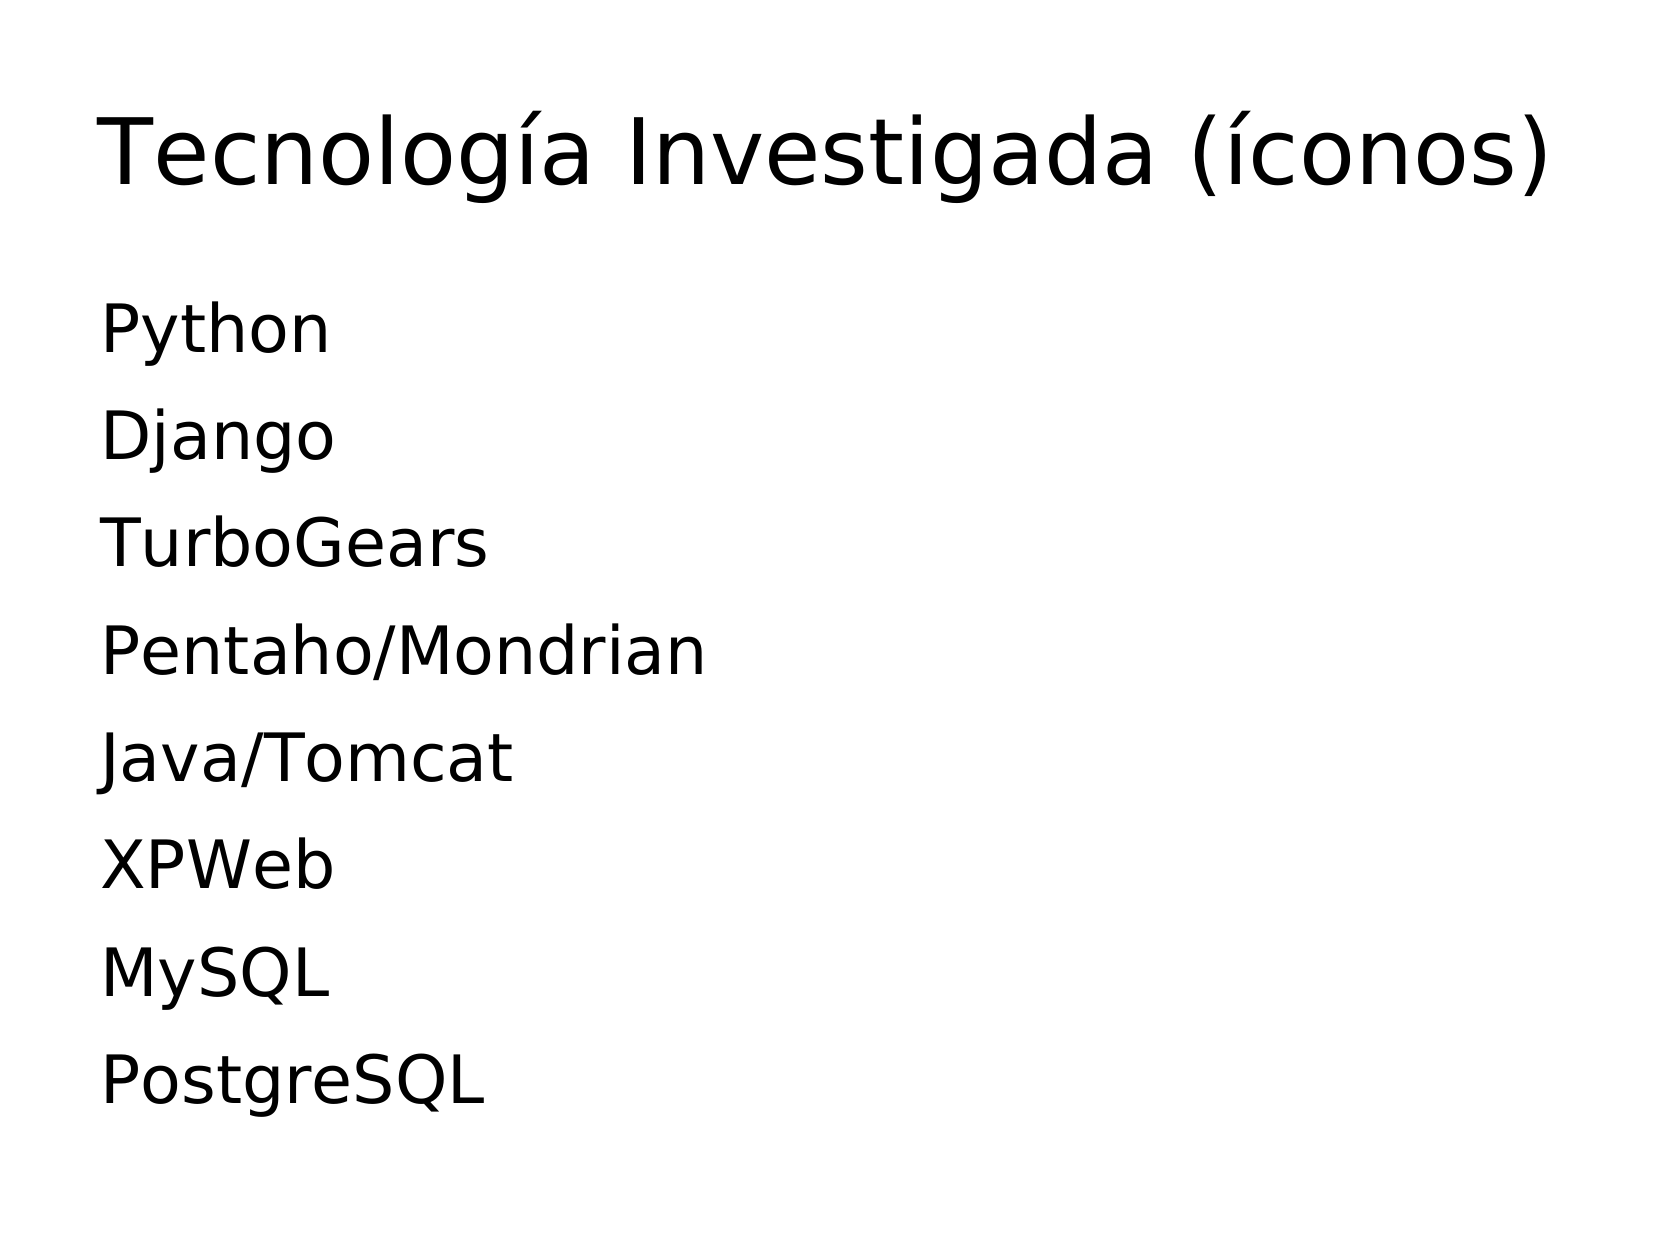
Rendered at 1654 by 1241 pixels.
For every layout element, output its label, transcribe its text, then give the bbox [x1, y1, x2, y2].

title Tecnología Investigada (íconos) [82, 56, 1571, 250]
list Python Django TurboGears Pentaho/Mondrian Java/Tomcat XPWeb MySQL PostgreSQL [82, 290, 1571, 1120]
